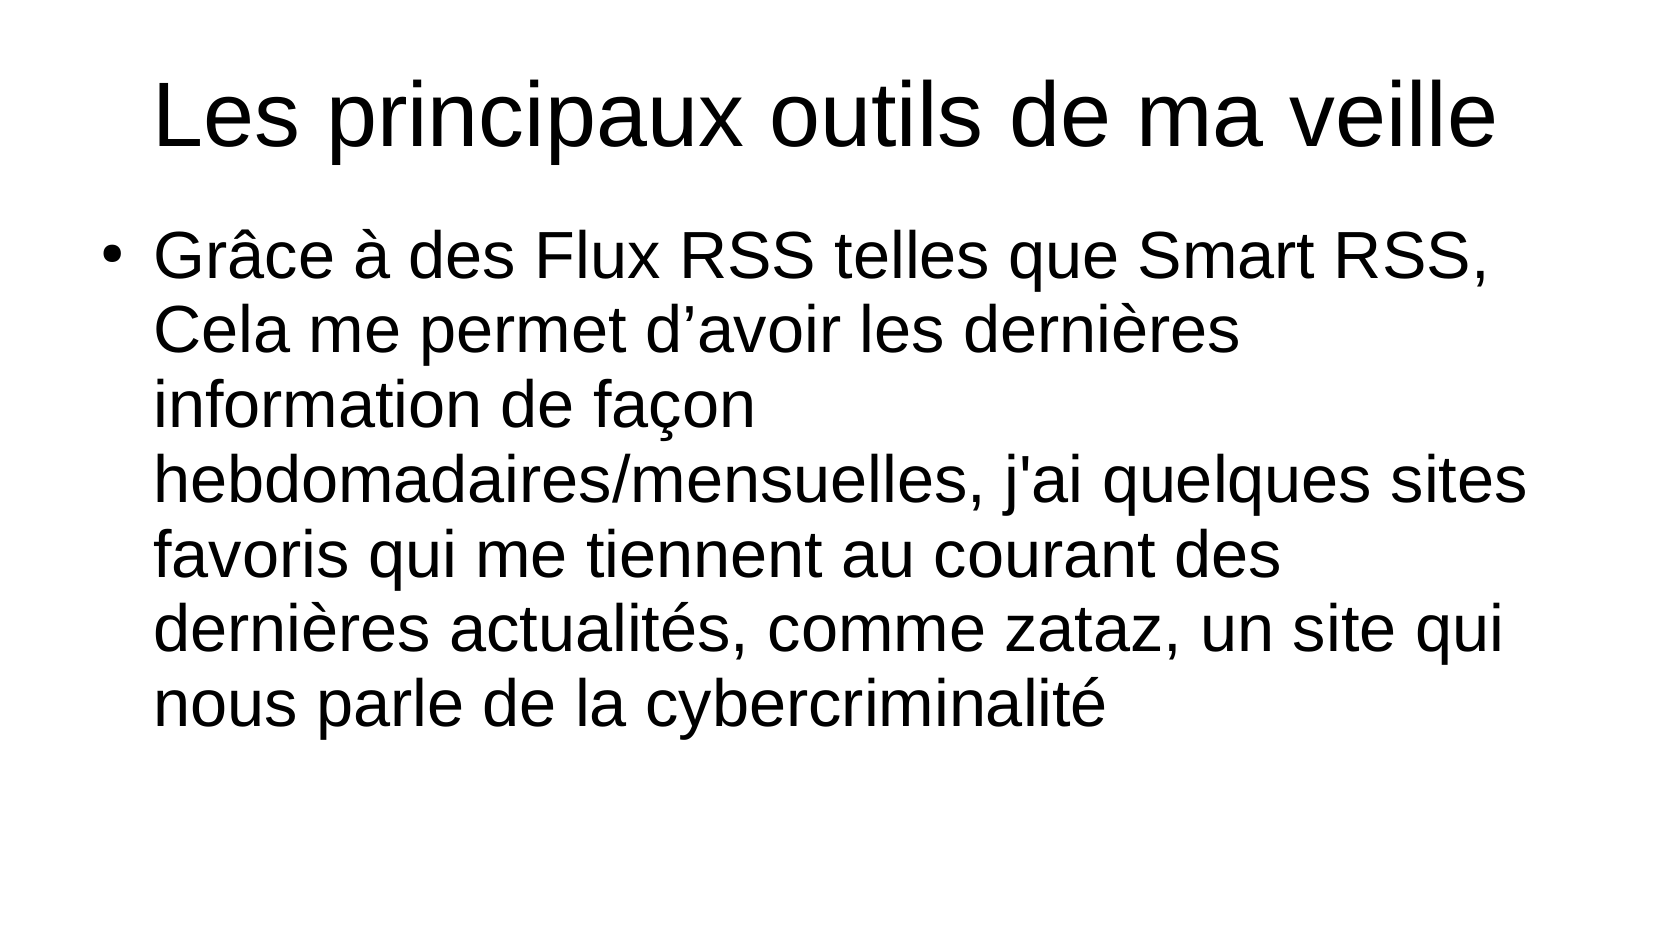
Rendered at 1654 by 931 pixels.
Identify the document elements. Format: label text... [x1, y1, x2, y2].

list Grâce à des Flux RSS telles que Smart RSS, Cela me permet d’avoir les dernières information de façon hebdomadaires/mensuelles, j'ai quelques sites favoris qui me tiennent au courant des dernières actualités, comme zataz, un site qui nous parle de la cybercriminalité [82, 217, 1571, 758]
title Les principaux outils de ma veille [82, 37, 1571, 193]
